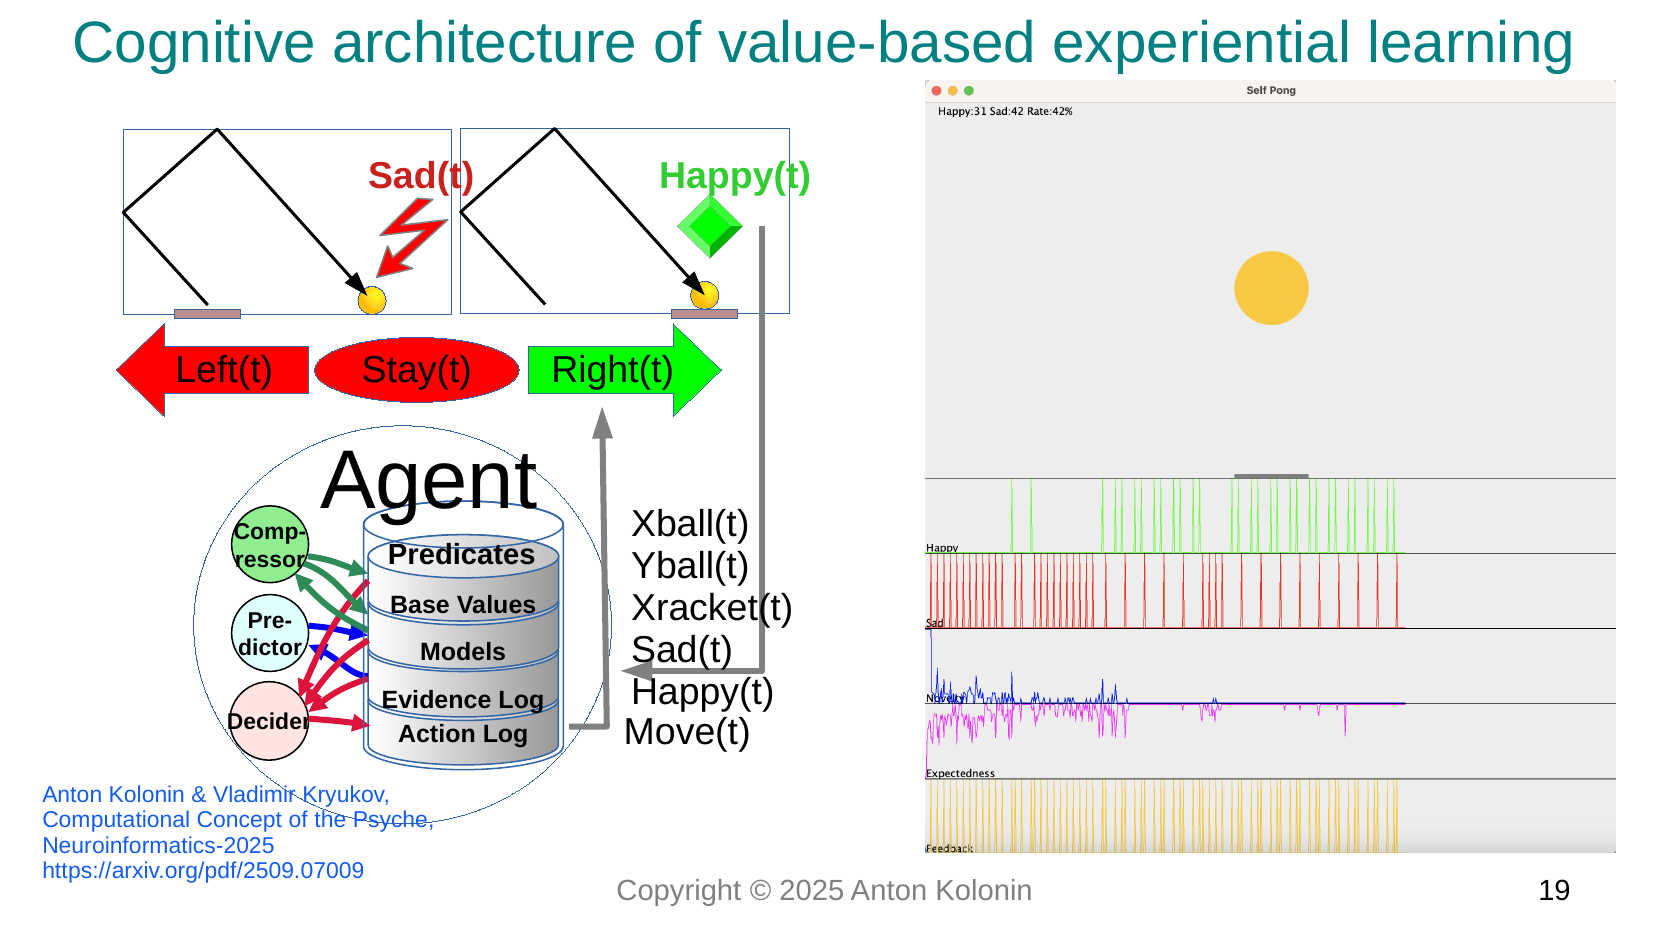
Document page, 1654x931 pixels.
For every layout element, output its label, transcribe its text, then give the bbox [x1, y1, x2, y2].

text_box Sad(t) [353, 147, 490, 205]
text_box Decider [230, 681, 309, 761]
text_box [297, 567, 346, 609]
text_box Predicates [373, 530, 565, 579]
text_box Models [368, 606, 559, 669]
text_box [553, 516, 562, 530]
text_box [671, 281, 738, 319]
text_box Action Log [368, 703, 559, 765]
text_box [327, 633, 362, 657]
text_box [357, 286, 387, 315]
text_box [174, 309, 241, 319]
text_box Move(t) [608, 703, 766, 760]
text_box Happy(t) [644, 147, 827, 205]
text_box [306, 558, 362, 594]
text_box Cognitive architecture of value-based experiential learning [0, 2, 1651, 82]
text_box [365, 534, 373, 572]
text_box [308, 685, 362, 719]
text_box Comp- ressor [231, 505, 309, 583]
text_box [306, 703, 312, 710]
text_box Left(t) [116, 323, 309, 417]
text_box [310, 656, 334, 684]
text_box [193, 448, 603, 818]
text_box [376, 205, 448, 278]
text_box Right(t) [528, 323, 722, 417]
text_box Stay(t) [314, 337, 520, 403]
text_box [318, 667, 357, 696]
text_box [338, 620, 350, 628]
text_box [346, 610, 362, 623]
text_box [308, 534, 362, 566]
text_box Base Values [368, 559, 559, 622]
text_box Agent [305, 425, 553, 534]
text_box [365, 579, 562, 768]
picture [925, 82, 1616, 853]
text_box Evidence Log [368, 653, 559, 717]
text_box Xball(t) Yball(t) Xracket(t) Sad(t) Happy(t) [616, 494, 809, 720]
text_box [346, 649, 362, 671]
text_box Pre- dictor [231, 594, 309, 672]
text_box [608, 588, 612, 656]
text_box Anton Kolonin & Vladimir Kryukov, Computational Concept of the Psyche, Neuroinformatics-2025 https://arxiv.org/pdf/2509.07009 [27, 773, 453, 891]
picture [677, 205, 747, 261]
